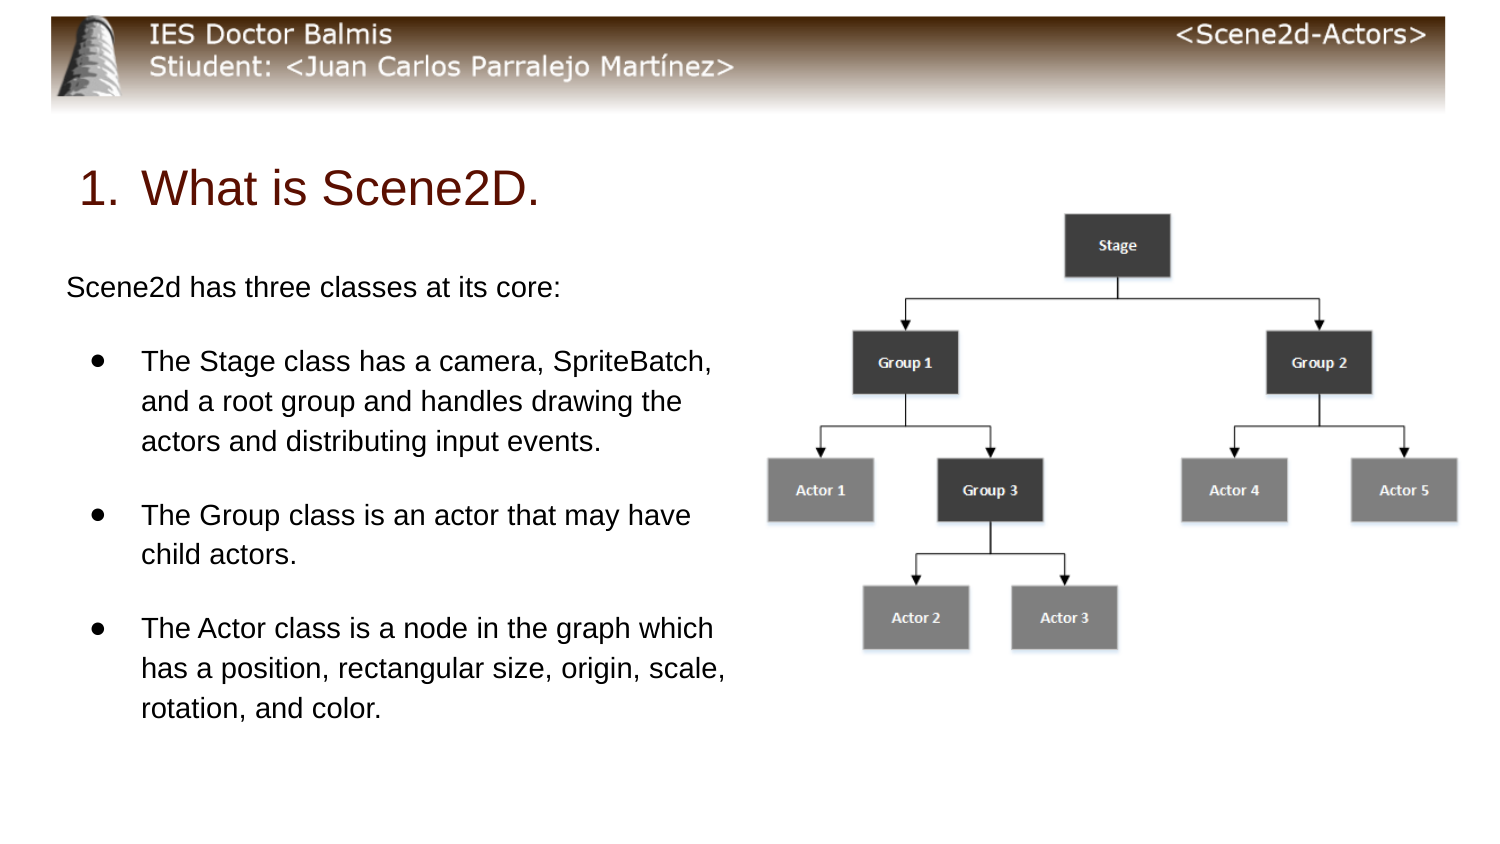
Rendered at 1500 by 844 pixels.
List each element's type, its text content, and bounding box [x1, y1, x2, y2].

picture [51, 9, 1449, 120]
picture [762, 211, 1464, 658]
title What is Scene2D. [51, 140, 762, 235]
list Scene2d has three classes at its core: The Stage class has a camera, SpriteBatch, and a root group and handles drawing the actors and distributing input events. The Group class is an actor that may have child actors. The Actor class is a node in the graph which has a position, rectangular size, origin, scale, rotation, and color. [51, 248, 749, 809]
